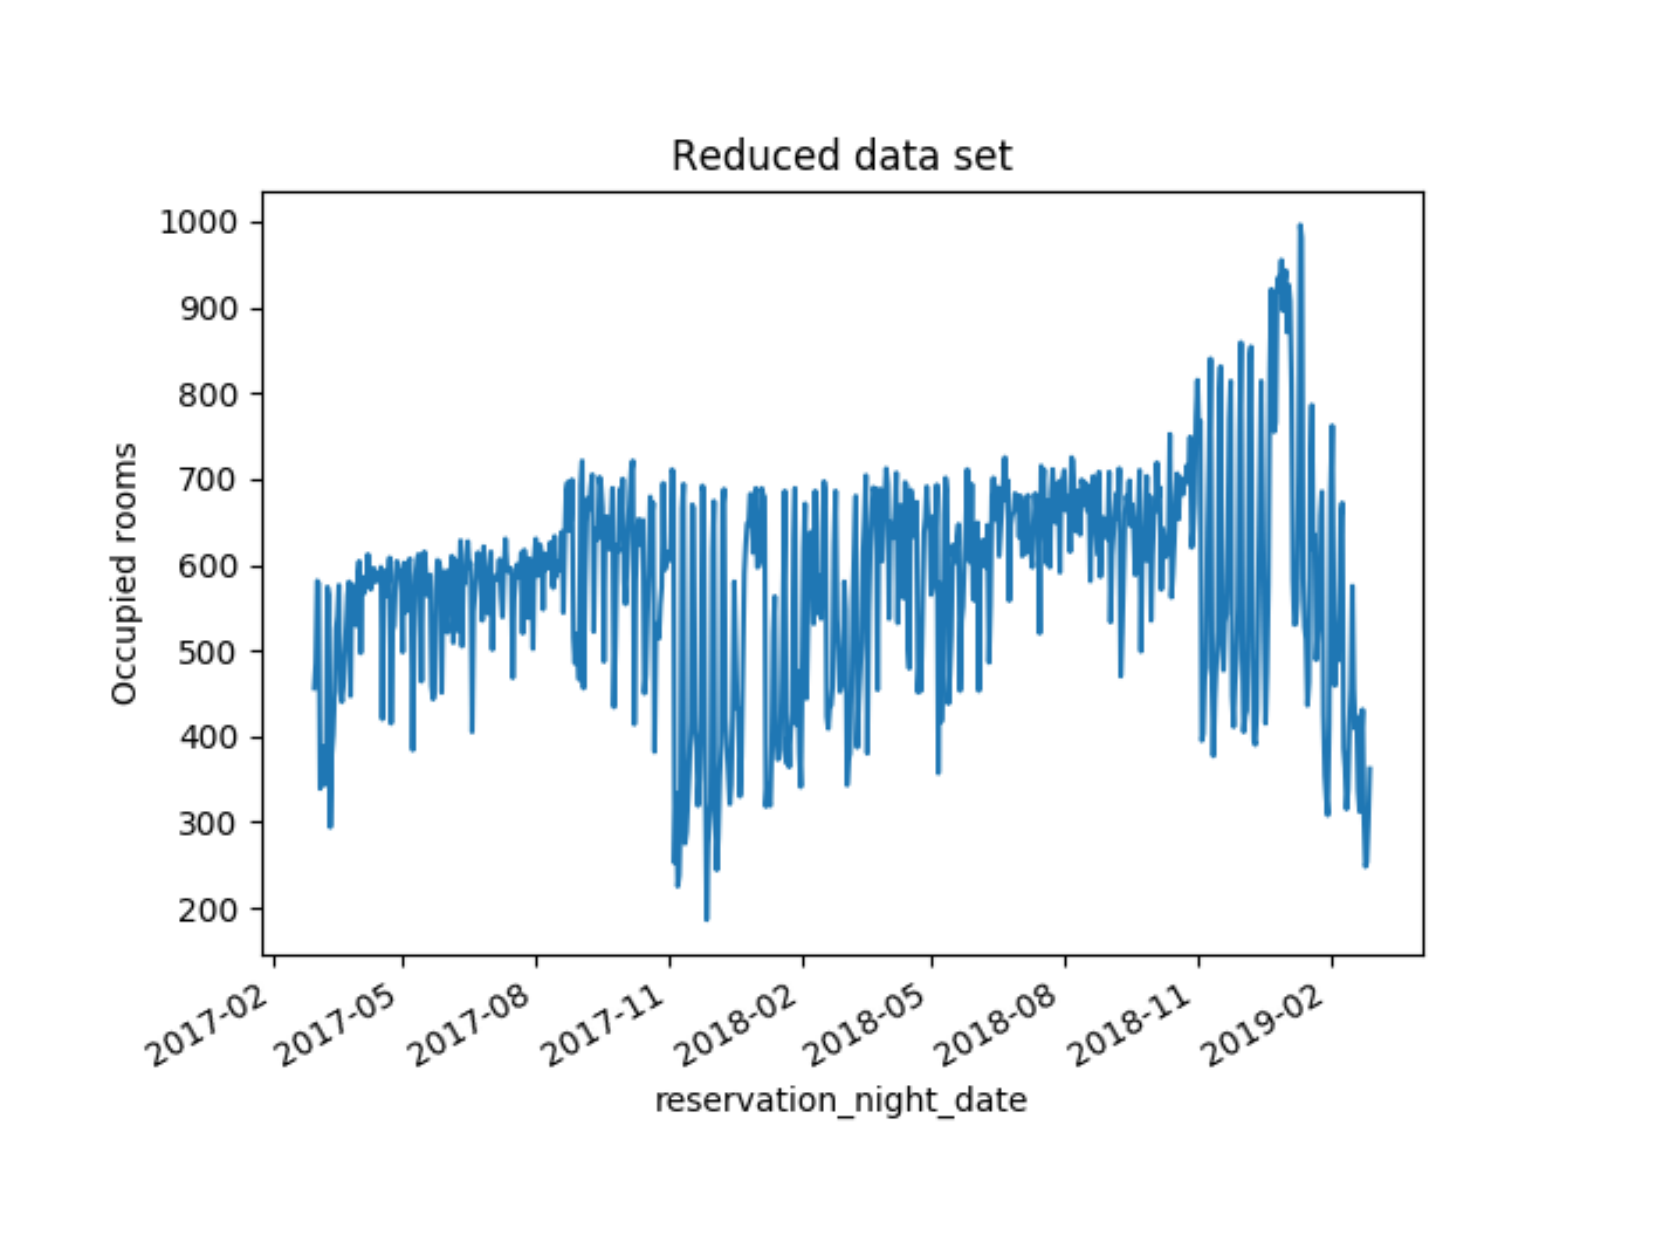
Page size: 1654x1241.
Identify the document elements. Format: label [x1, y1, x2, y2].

picture [75, 56, 1573, 1180]
